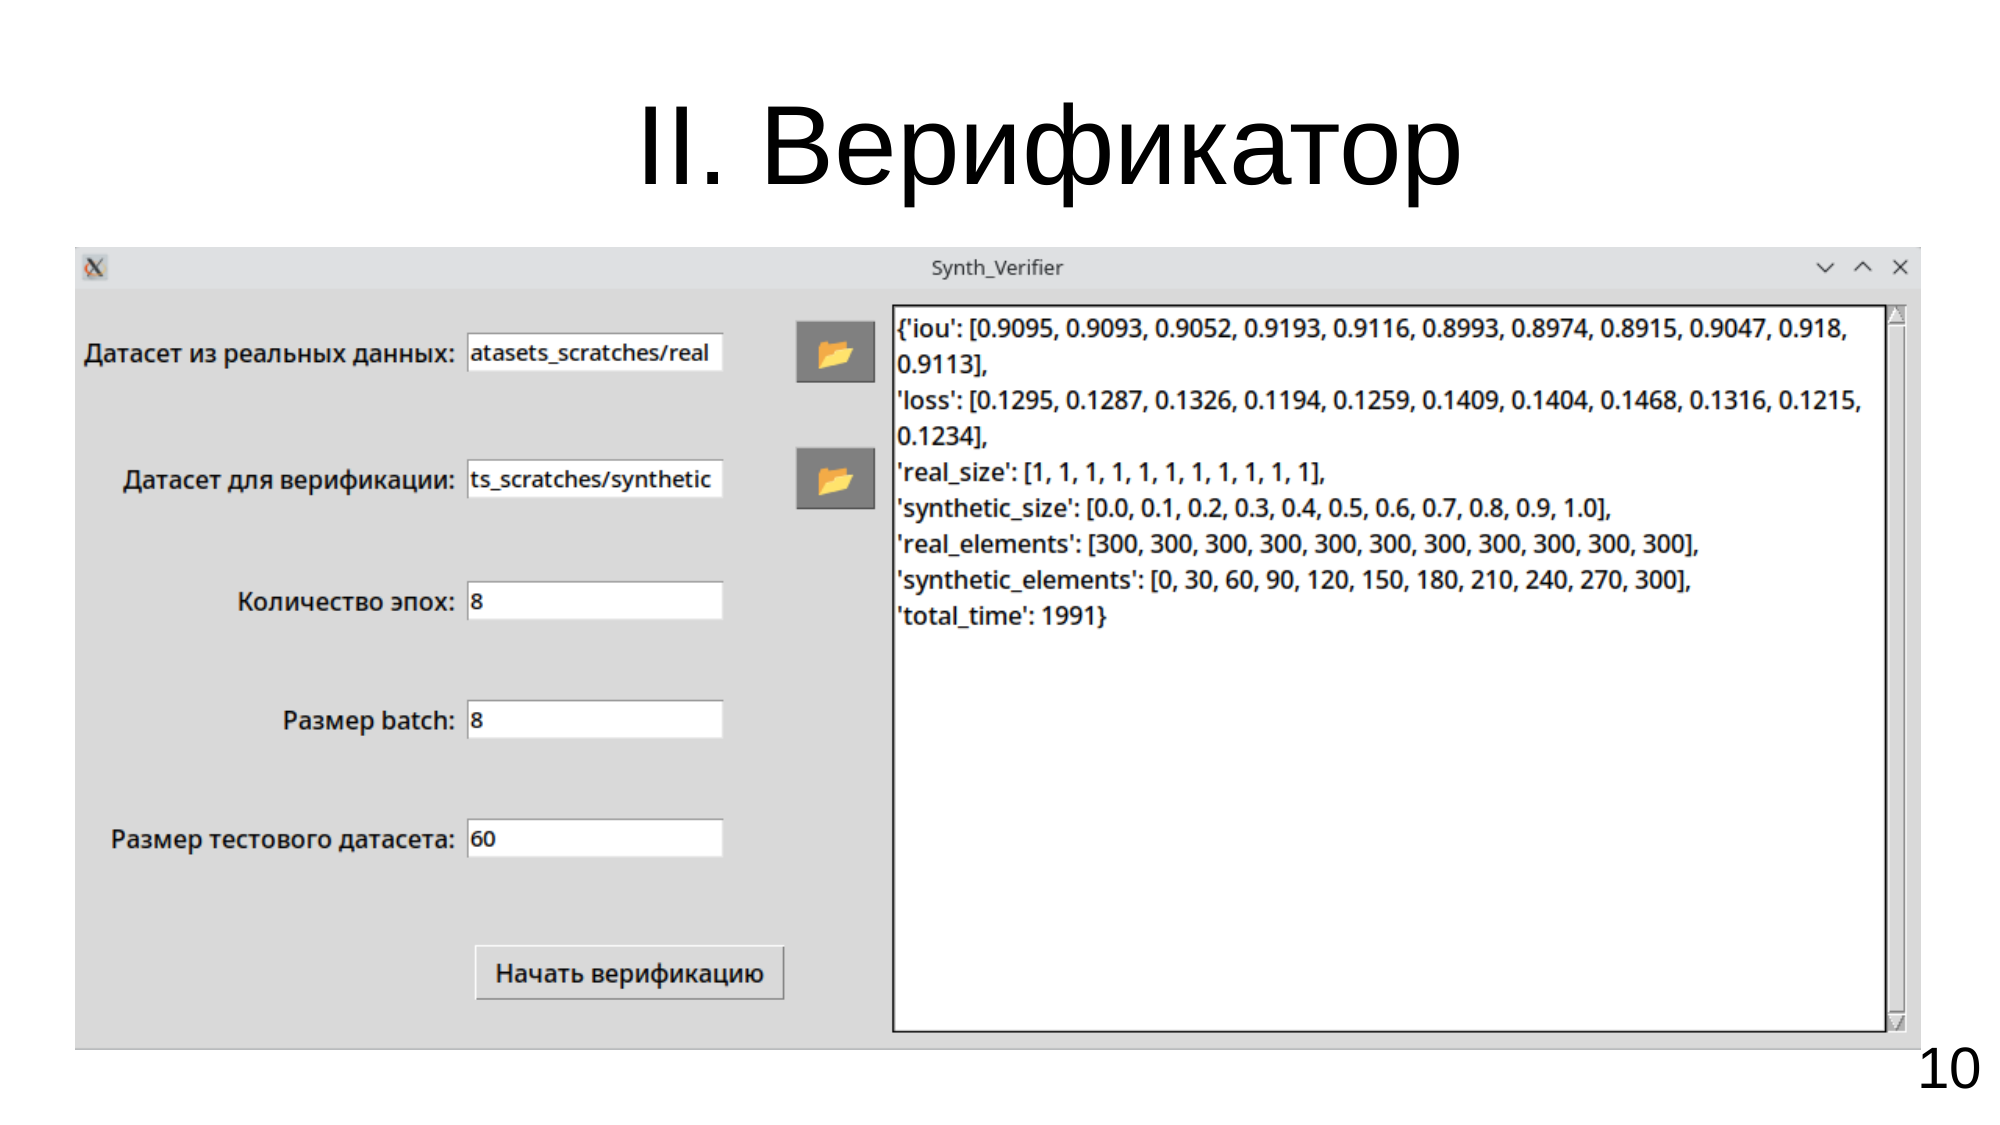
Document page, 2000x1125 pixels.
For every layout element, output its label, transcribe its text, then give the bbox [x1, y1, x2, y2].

picture [75, 247, 1921, 1051]
title 10 [1912, 1012, 1988, 1125]
text_box II. Верификатор [600, 75, 1501, 247]
